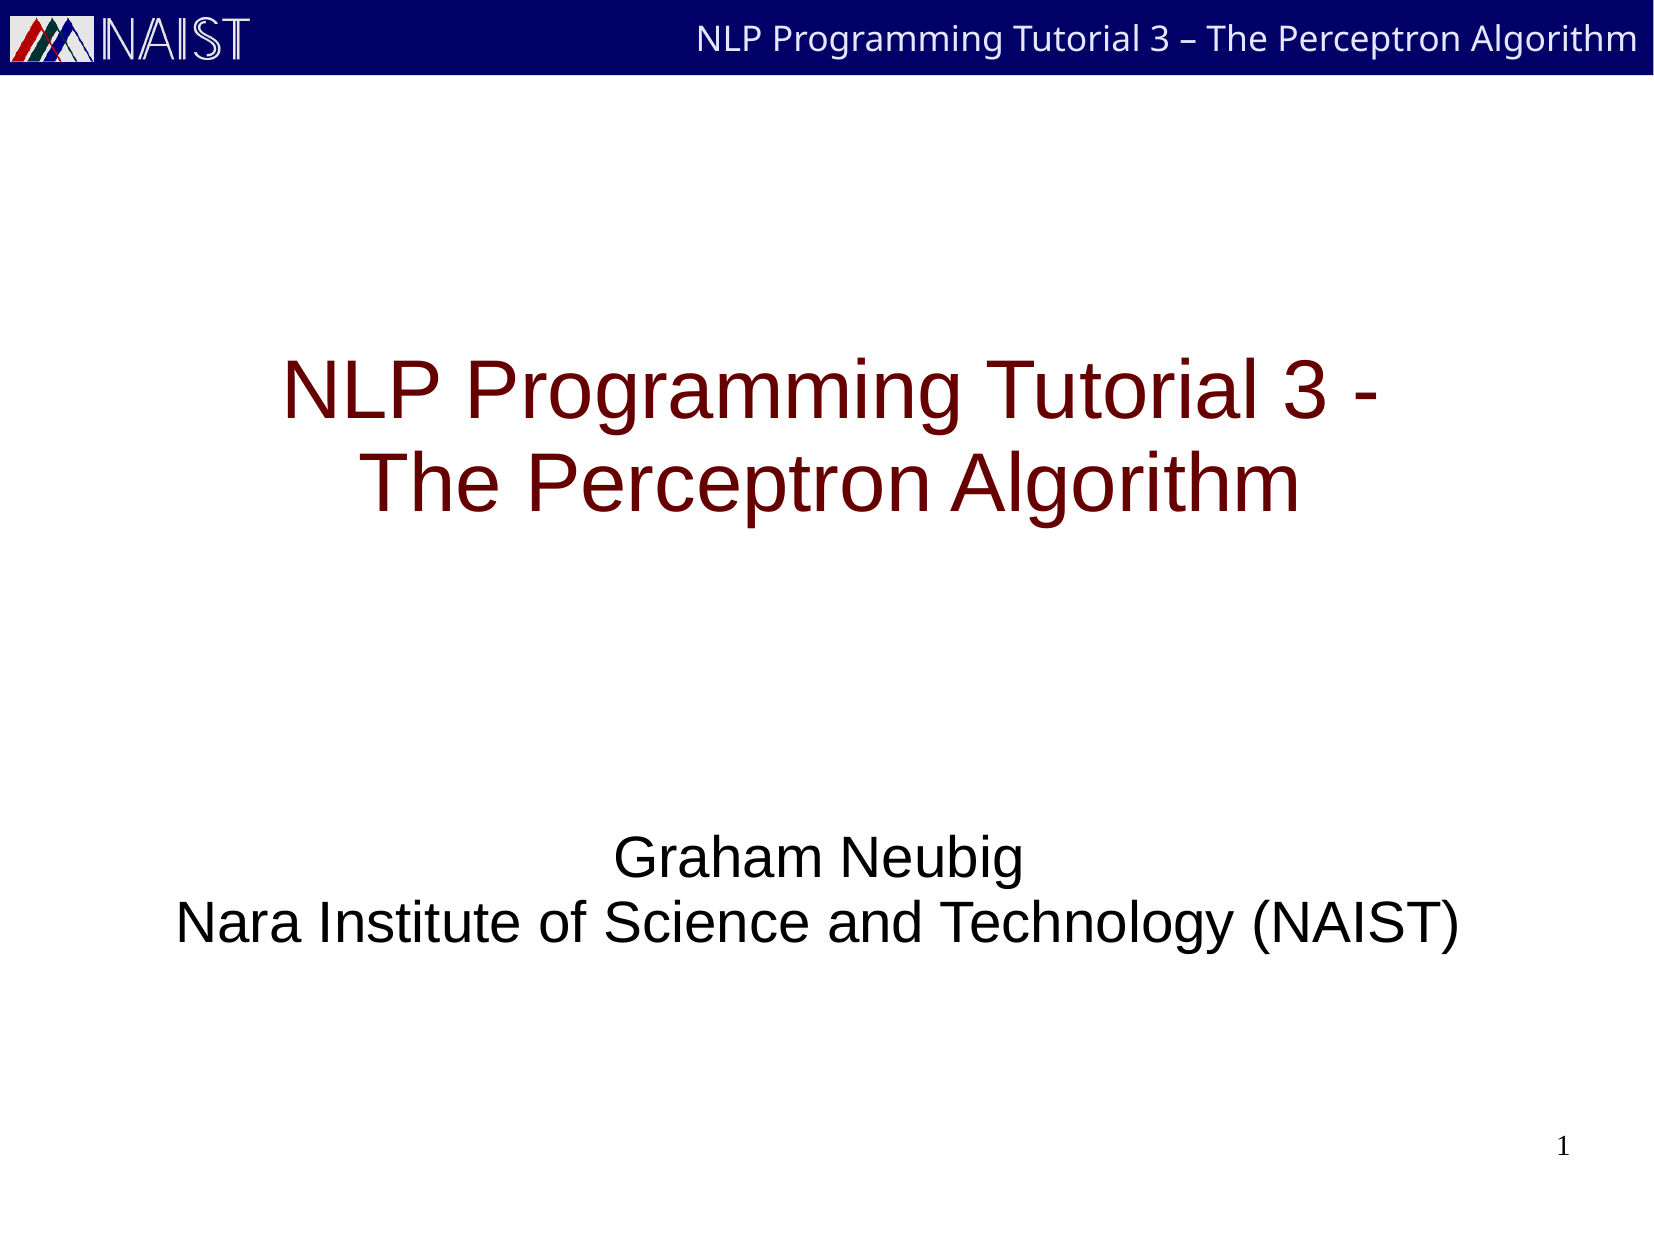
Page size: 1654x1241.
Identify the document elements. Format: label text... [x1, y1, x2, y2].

picture [10, 16, 94, 62]
picture [102, 17, 251, 60]
subtitle Graham Neubig Nara Institute of Science and Technology (NAIST) [75, 780, 1564, 999]
title NLP Programming Tutorial 3 - The Perceptron Algorithm [86, 339, 1576, 533]
